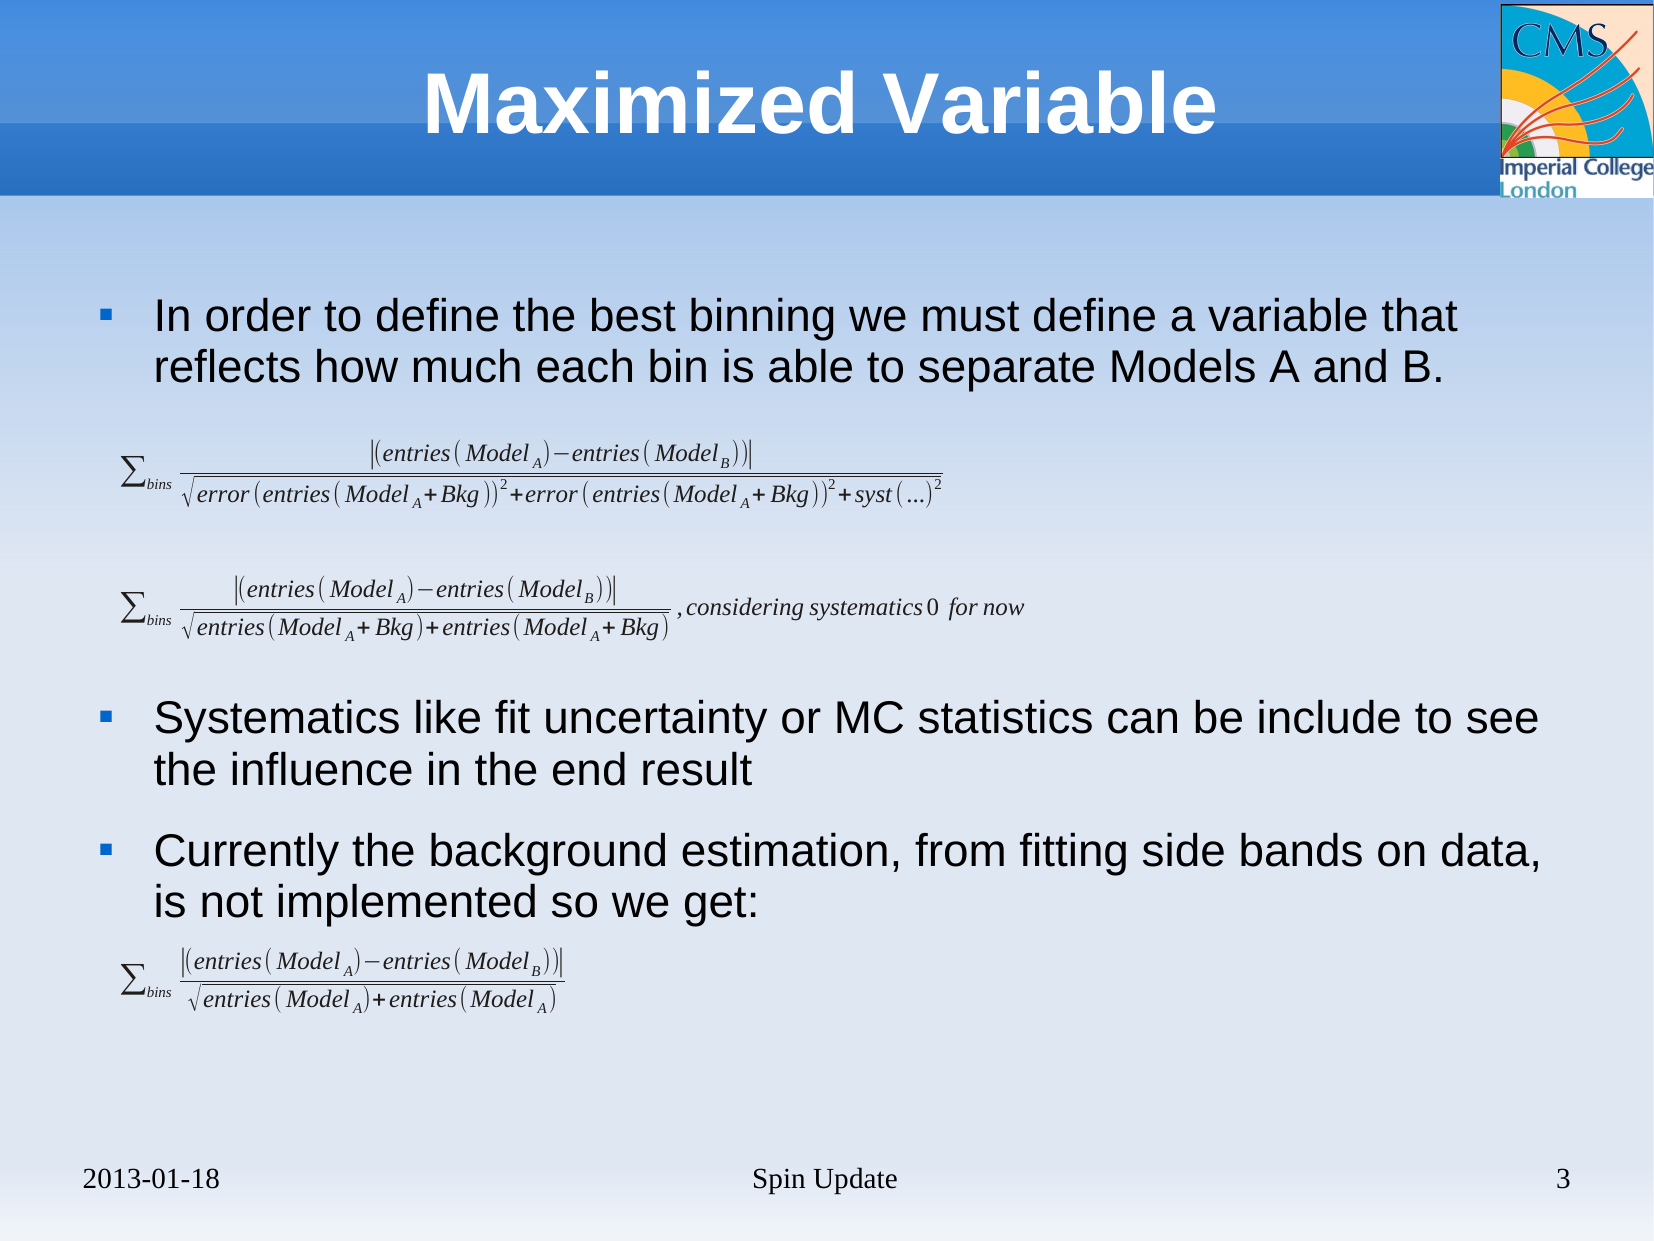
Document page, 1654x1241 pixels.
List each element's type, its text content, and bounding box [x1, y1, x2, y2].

chart [112, 574, 1032, 645]
chart [112, 946, 573, 1017]
title Maximized Variable [76, 0, 1565, 208]
chart [112, 438, 950, 513]
chart [733, 789, 852, 849]
picture [0, 0, 1654, 1241]
list In order to define the best binning we must define a variable that reflects how much each bin is able to separate Models A and B. Systematics like fit uncertainty or MC statistics can be include to see the influence in the end result Currently the background estimation, from fitting side bands on data, is not implemented so we get: [82, 290, 1571, 1241]
